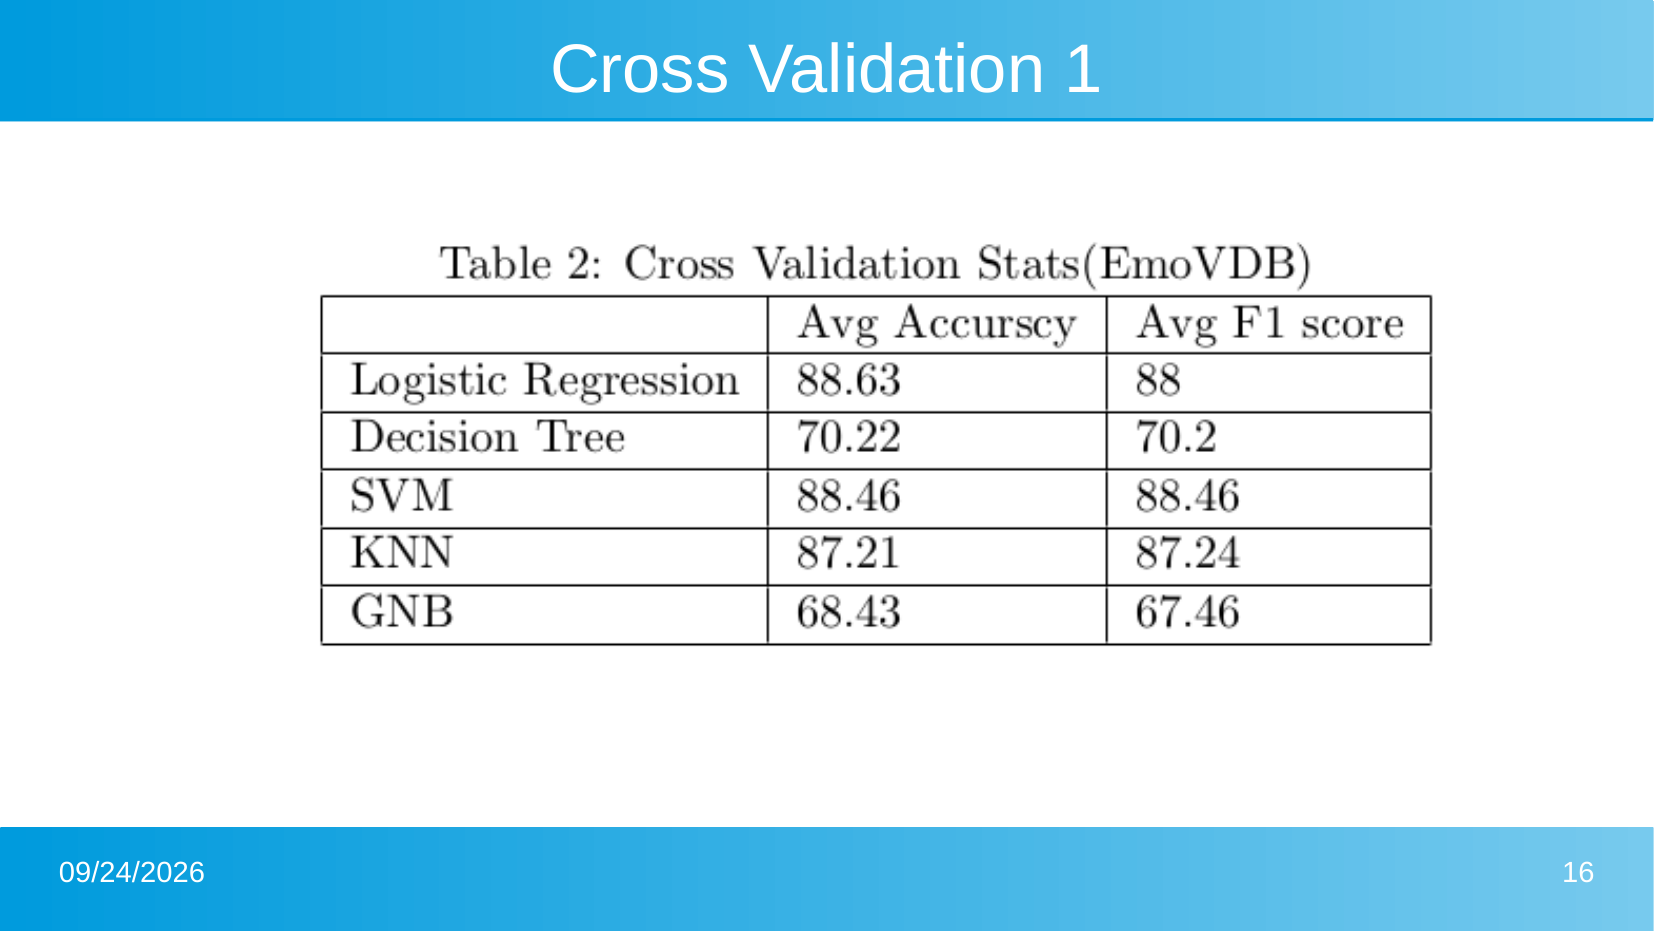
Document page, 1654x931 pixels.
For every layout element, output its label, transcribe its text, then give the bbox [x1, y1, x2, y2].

title Cross Validation 1 [59, 29, 1595, 108]
picture [300, 224, 1462, 663]
